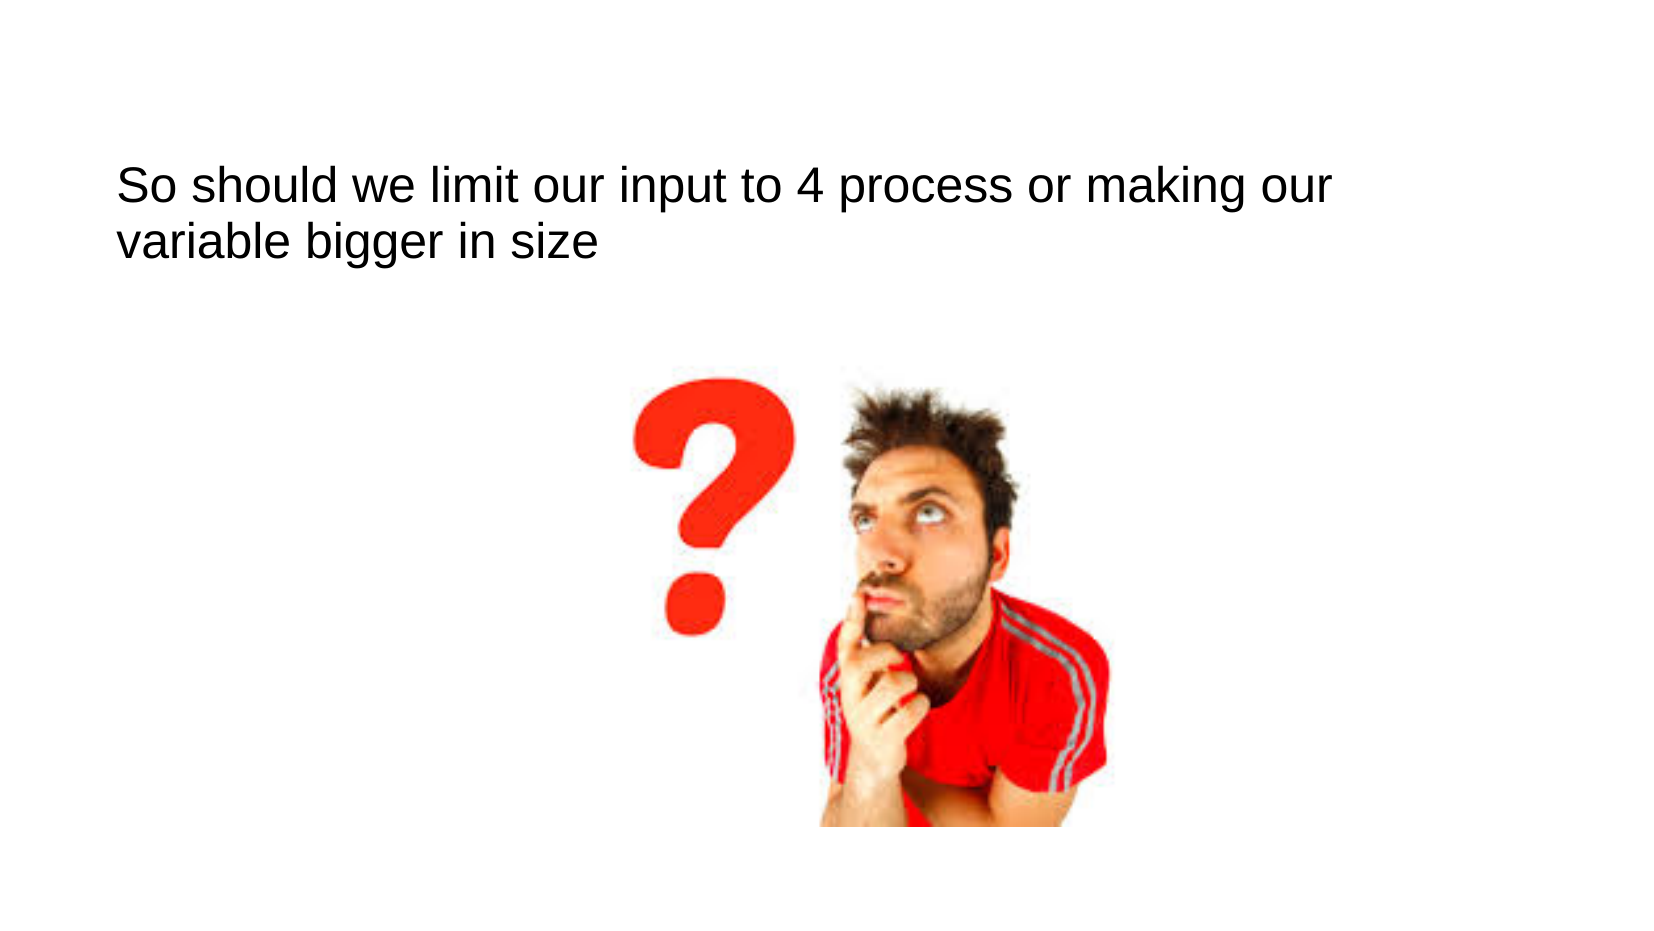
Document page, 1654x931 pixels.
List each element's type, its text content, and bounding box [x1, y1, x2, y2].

picture [442, 346, 1165, 827]
text_box So should we limit our input to 4 process or making our variable bigger in size [101, 149, 1536, 296]
